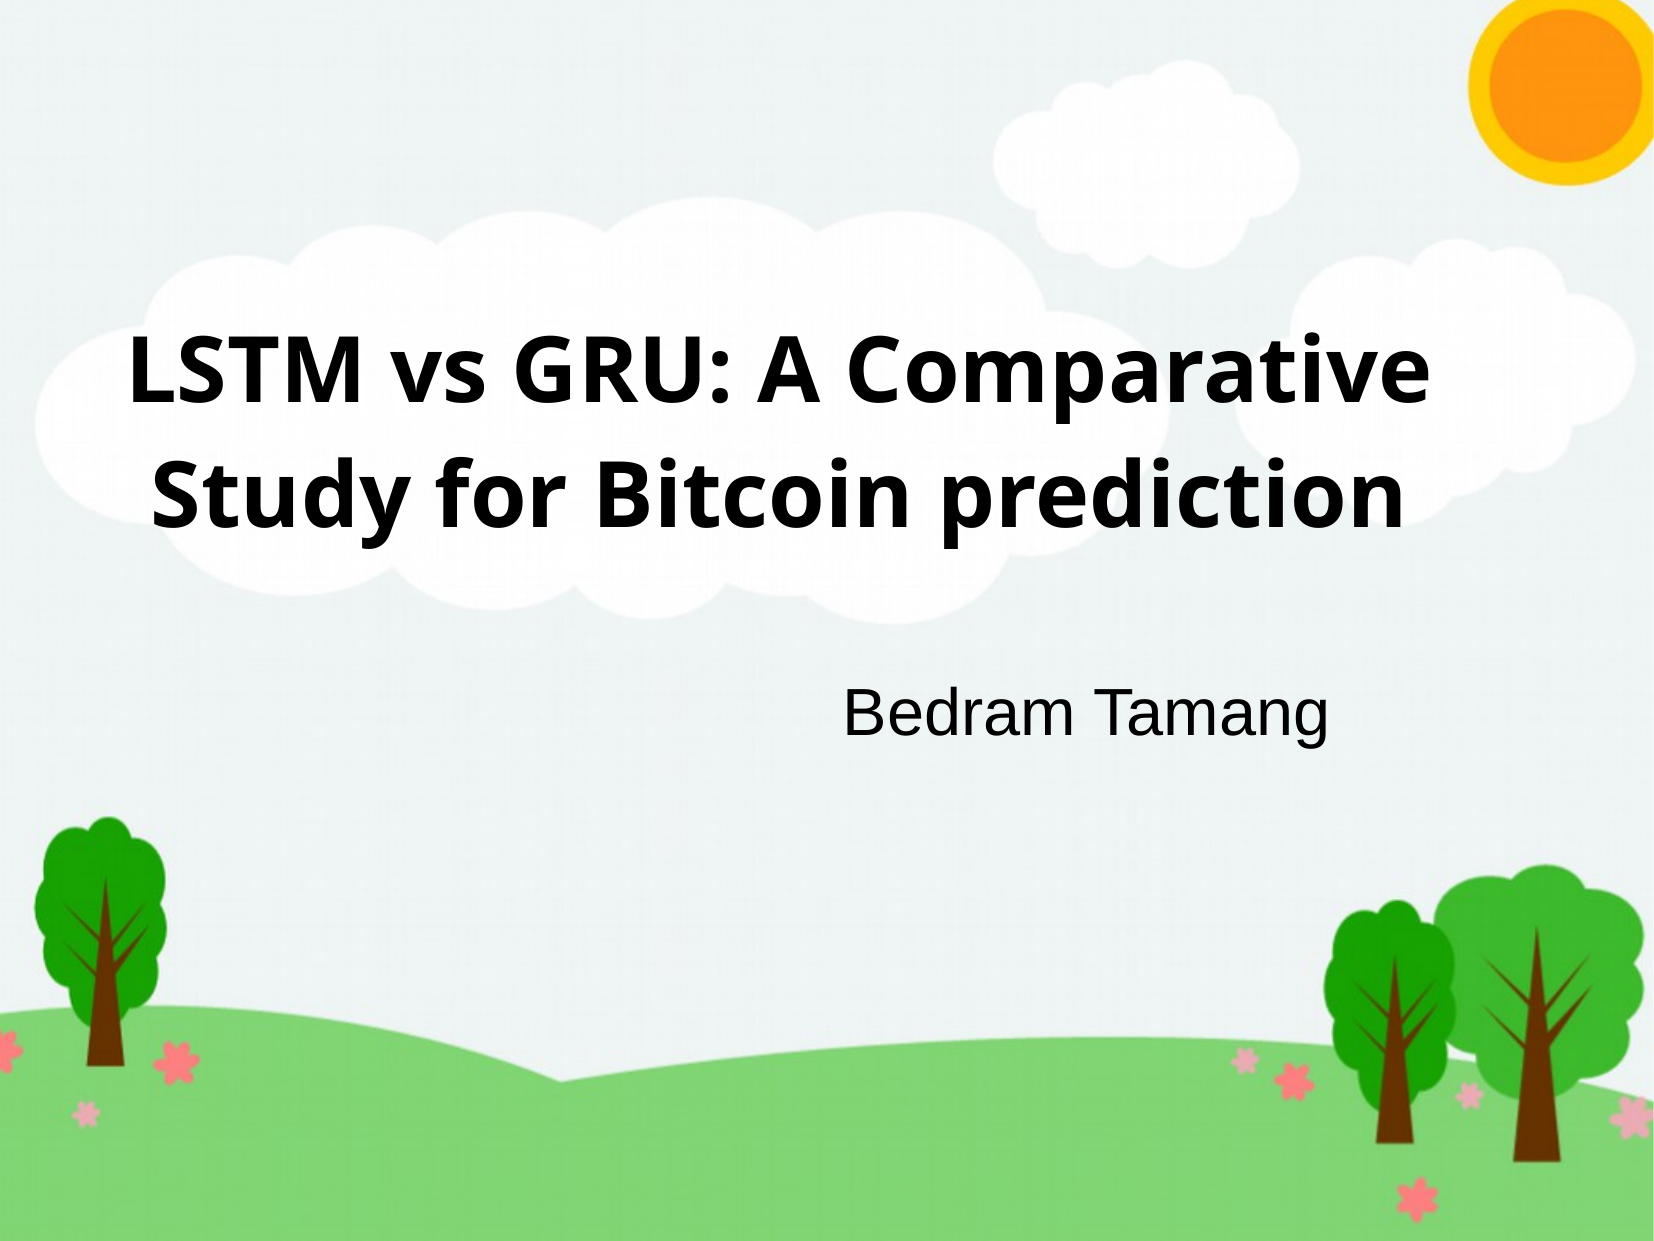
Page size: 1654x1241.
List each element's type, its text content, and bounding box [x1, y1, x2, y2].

picture [0, 0, 1654, 1241]
subtitle Bedram Tamang [661, 632, 1512, 792]
title LSTM vs GRU: A Comparative Study for Bitcoin prediction [47, 283, 1512, 577]
